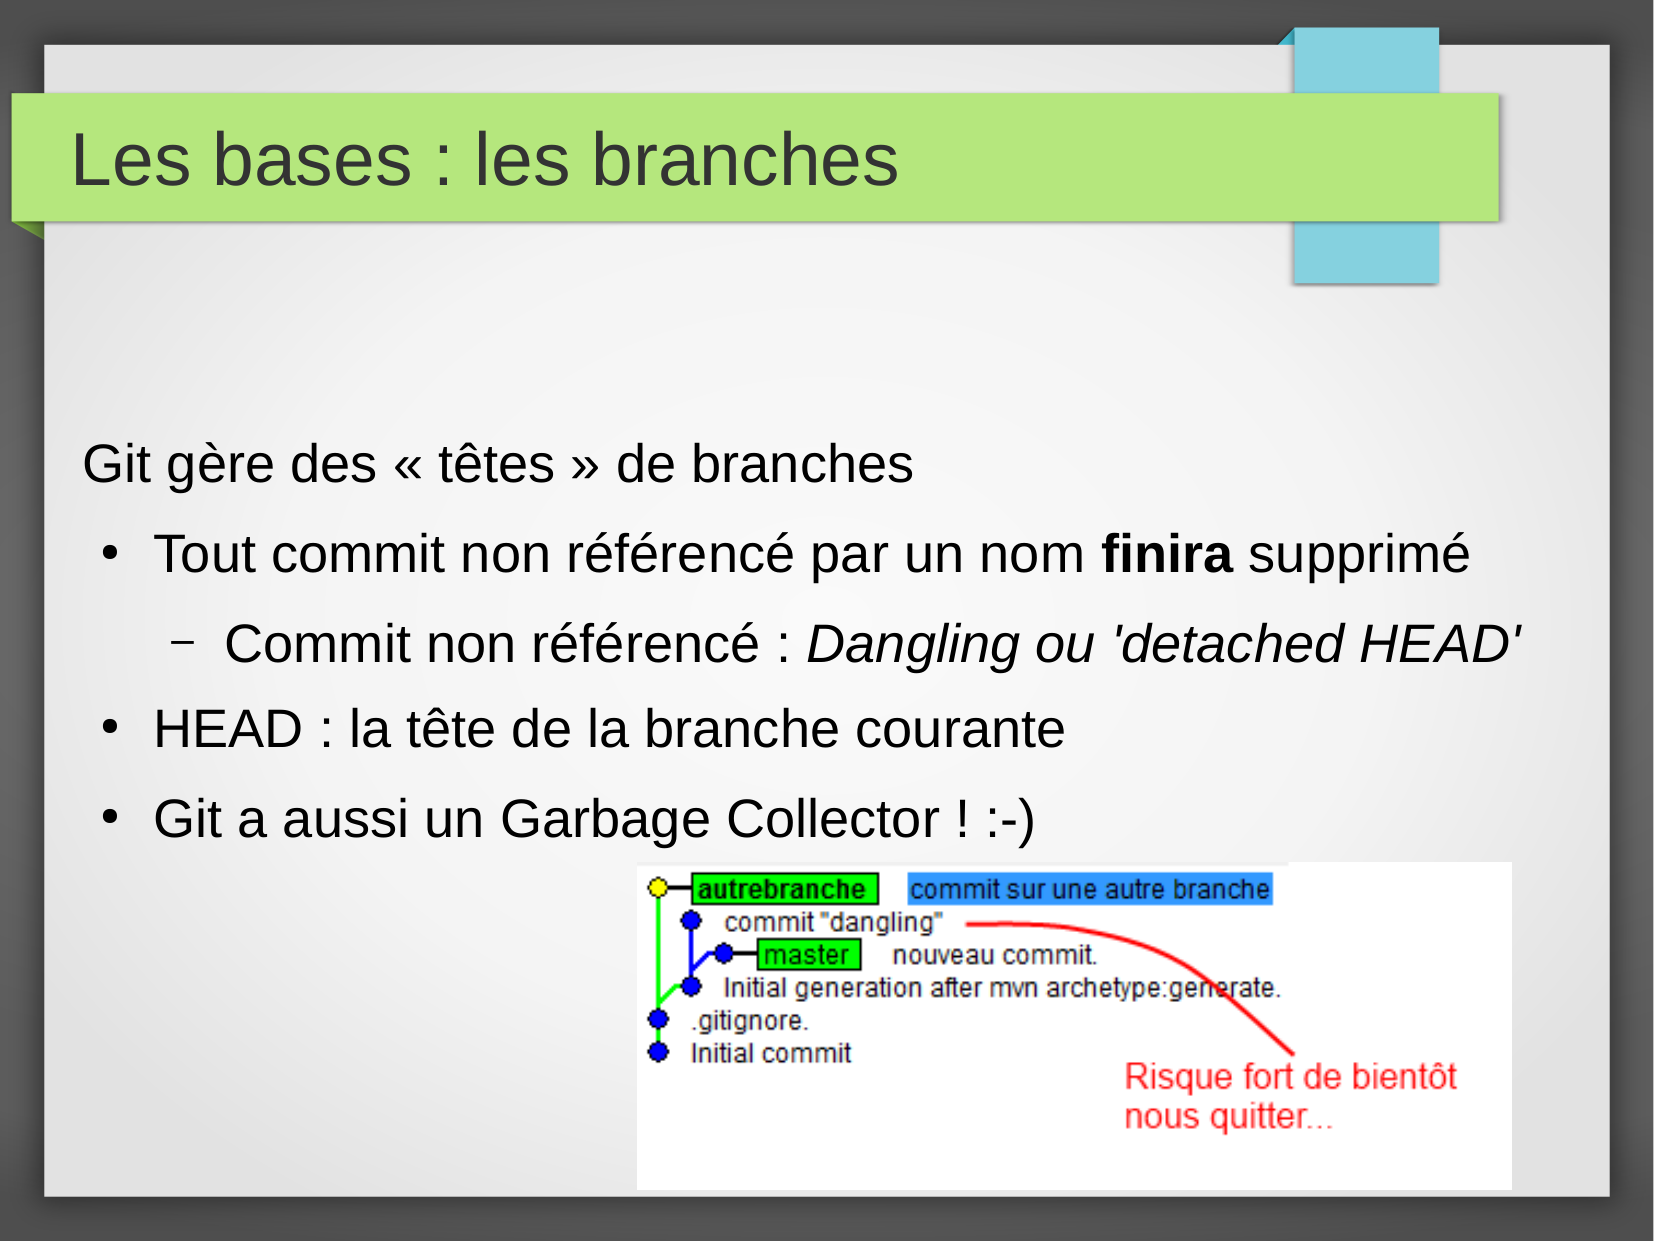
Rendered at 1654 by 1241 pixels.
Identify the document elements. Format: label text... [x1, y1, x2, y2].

title Les bases : les branches [70, 106, 1229, 213]
picture [0, 0, 1654, 1241]
list Git gère des « têtes » de branches Tout commit non référencé par un nom finira supprimé Commit non référencé : Dangling ou 'detached HEAD' HEAD : la tête de la branche courante Git a aussi un Garbage Collector ! :-) [82, 343, 1538, 1063]
